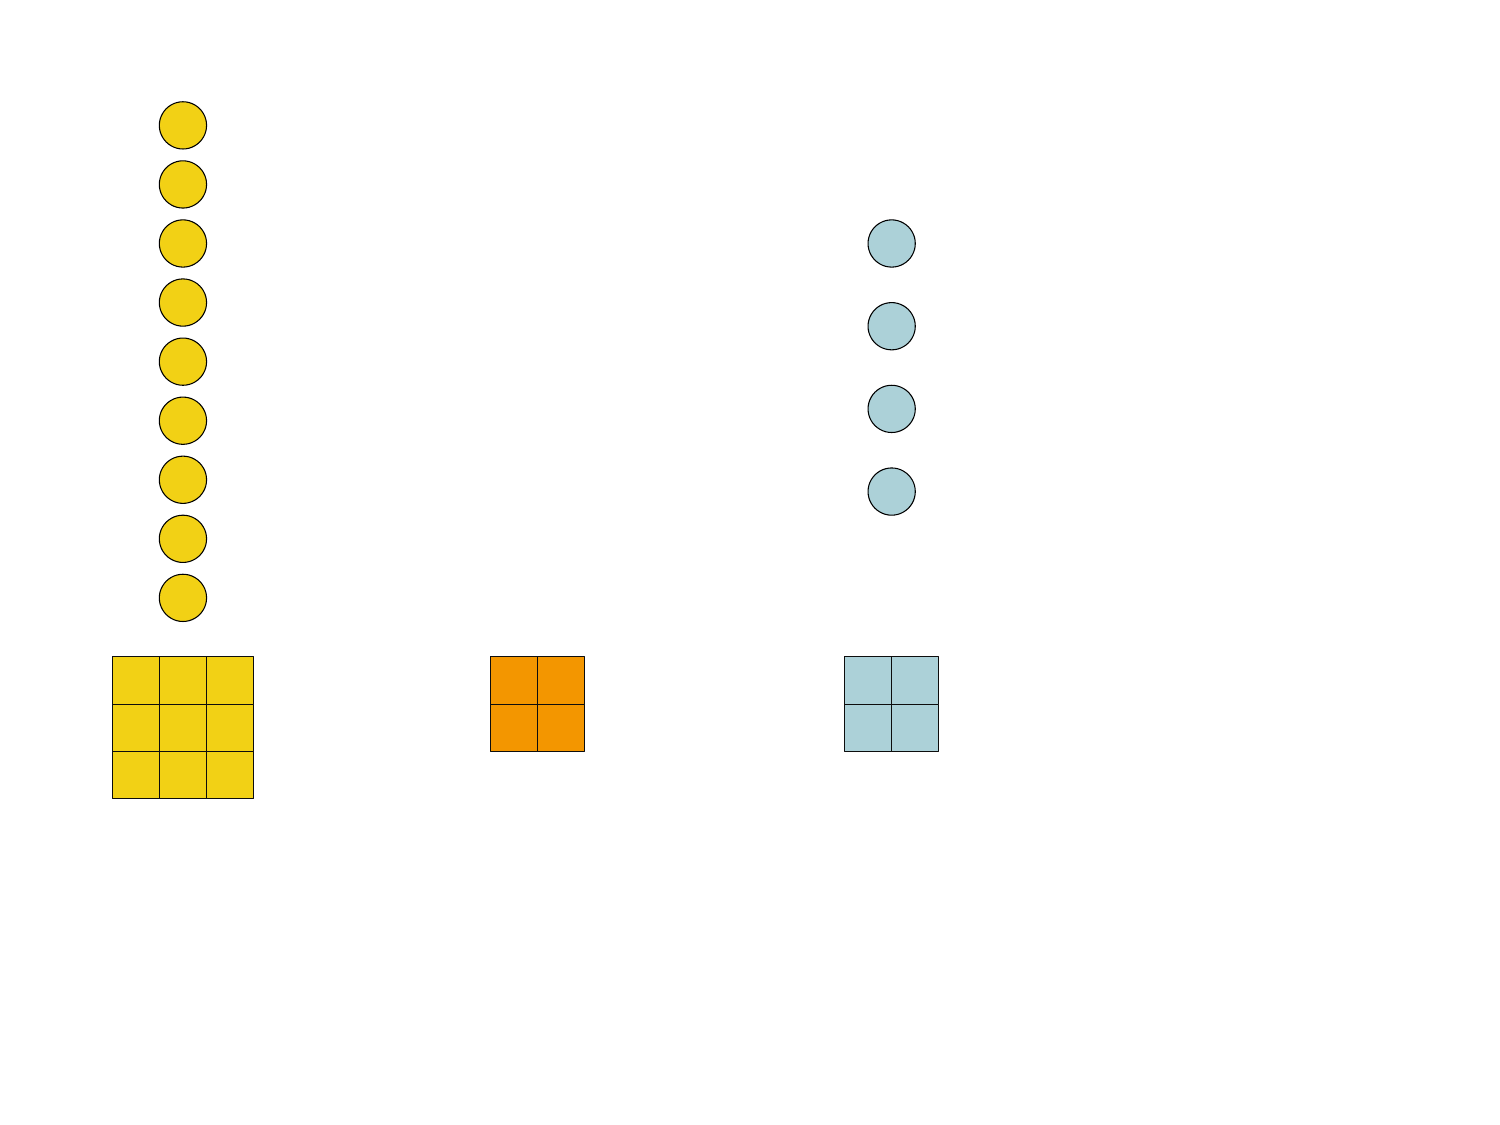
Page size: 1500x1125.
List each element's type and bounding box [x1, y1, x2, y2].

text_box [159, 574, 207, 622]
text_box [159, 338, 207, 386]
text_box [159, 160, 207, 209]
text_box [490, 656, 585, 752]
text_box [159, 456, 207, 504]
text_box [868, 219, 916, 268]
text_box [159, 219, 207, 268]
text_box [159, 397, 207, 445]
text_box [112, 656, 254, 799]
text_box [868, 385, 916, 433]
text_box [159, 278, 207, 327]
text_box [844, 656, 939, 752]
text_box [868, 467, 916, 516]
text_box [159, 515, 207, 563]
text_box [159, 101, 207, 149]
text_box [868, 302, 916, 350]
